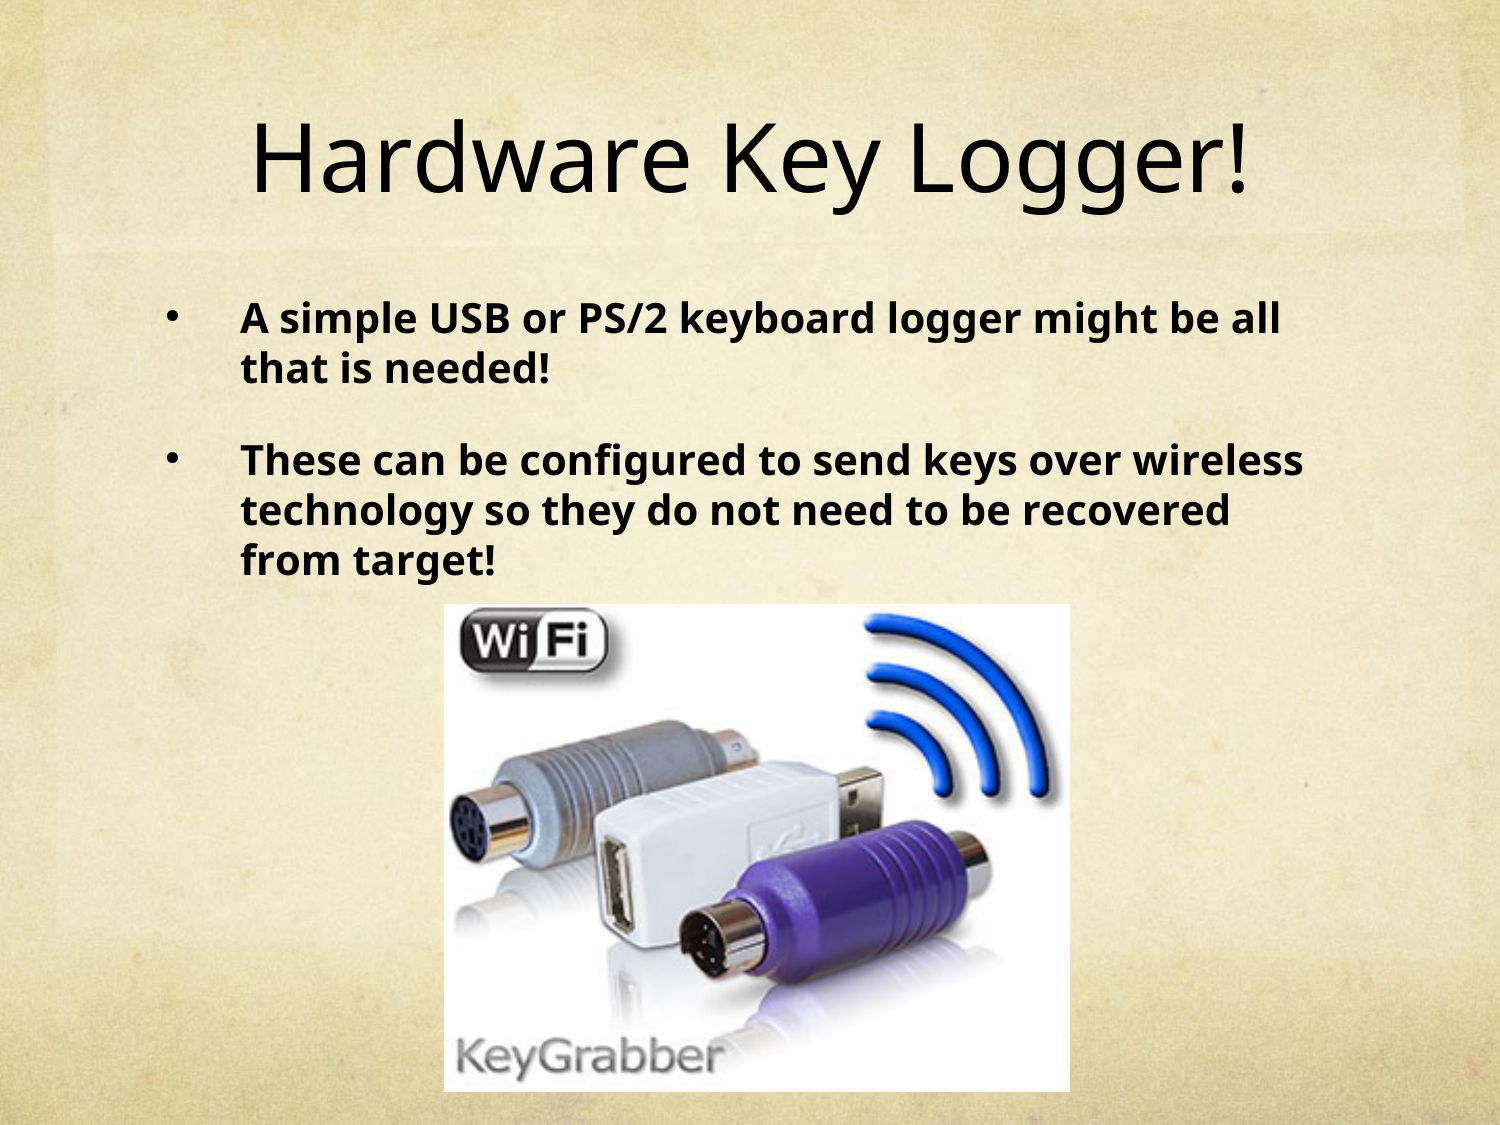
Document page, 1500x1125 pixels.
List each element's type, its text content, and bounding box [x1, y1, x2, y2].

picture [0, 0, 1500, 1125]
text_box A simple USB or PS/2 keyboard logger might be all that is needed! These can be configured to send keys over wireless technology so they do not need to be recovered from target! [150, 284, 1350, 950]
text_box Hardware Key Logger! [150, 82, 1350, 226]
